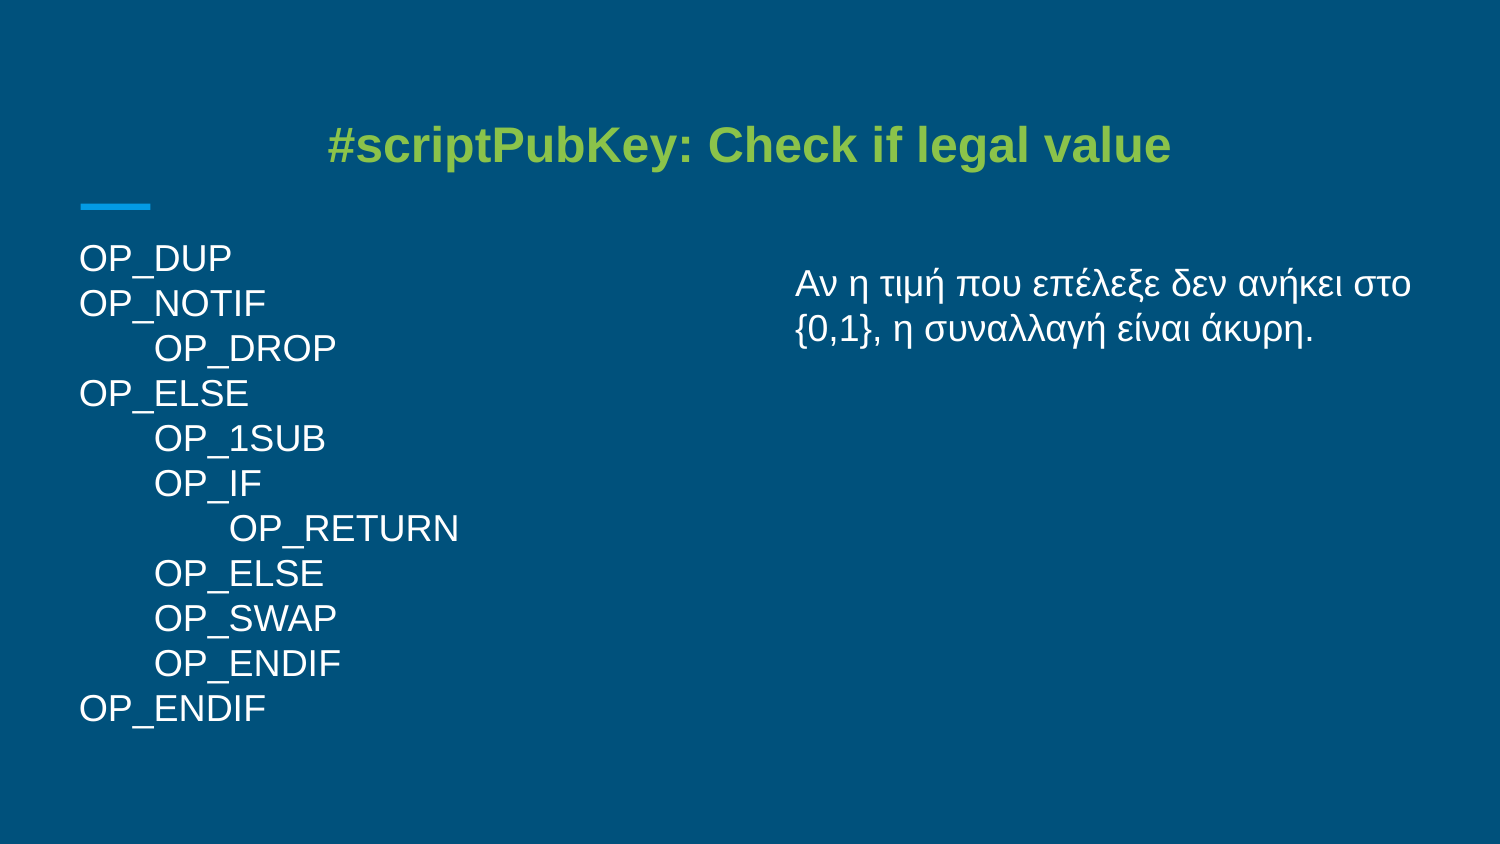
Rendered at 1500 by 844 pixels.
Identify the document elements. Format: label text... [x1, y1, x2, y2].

list Αν η τιμή που επέλεξε δεν ανήκει στο {0,1}, η συναλλαγή είναι άκυρη. [780, 244, 1437, 750]
title #scriptPubKey: Check if legal value [63, 75, 1437, 188]
list OP_DUP OP_NOTIF OP_DROP OP_ELSE OP_1SUB OP_IF OP_RETURN OP_ELSE OP_SWAP OP_ENDIF OP_ENDIF [63, 219, 720, 725]
